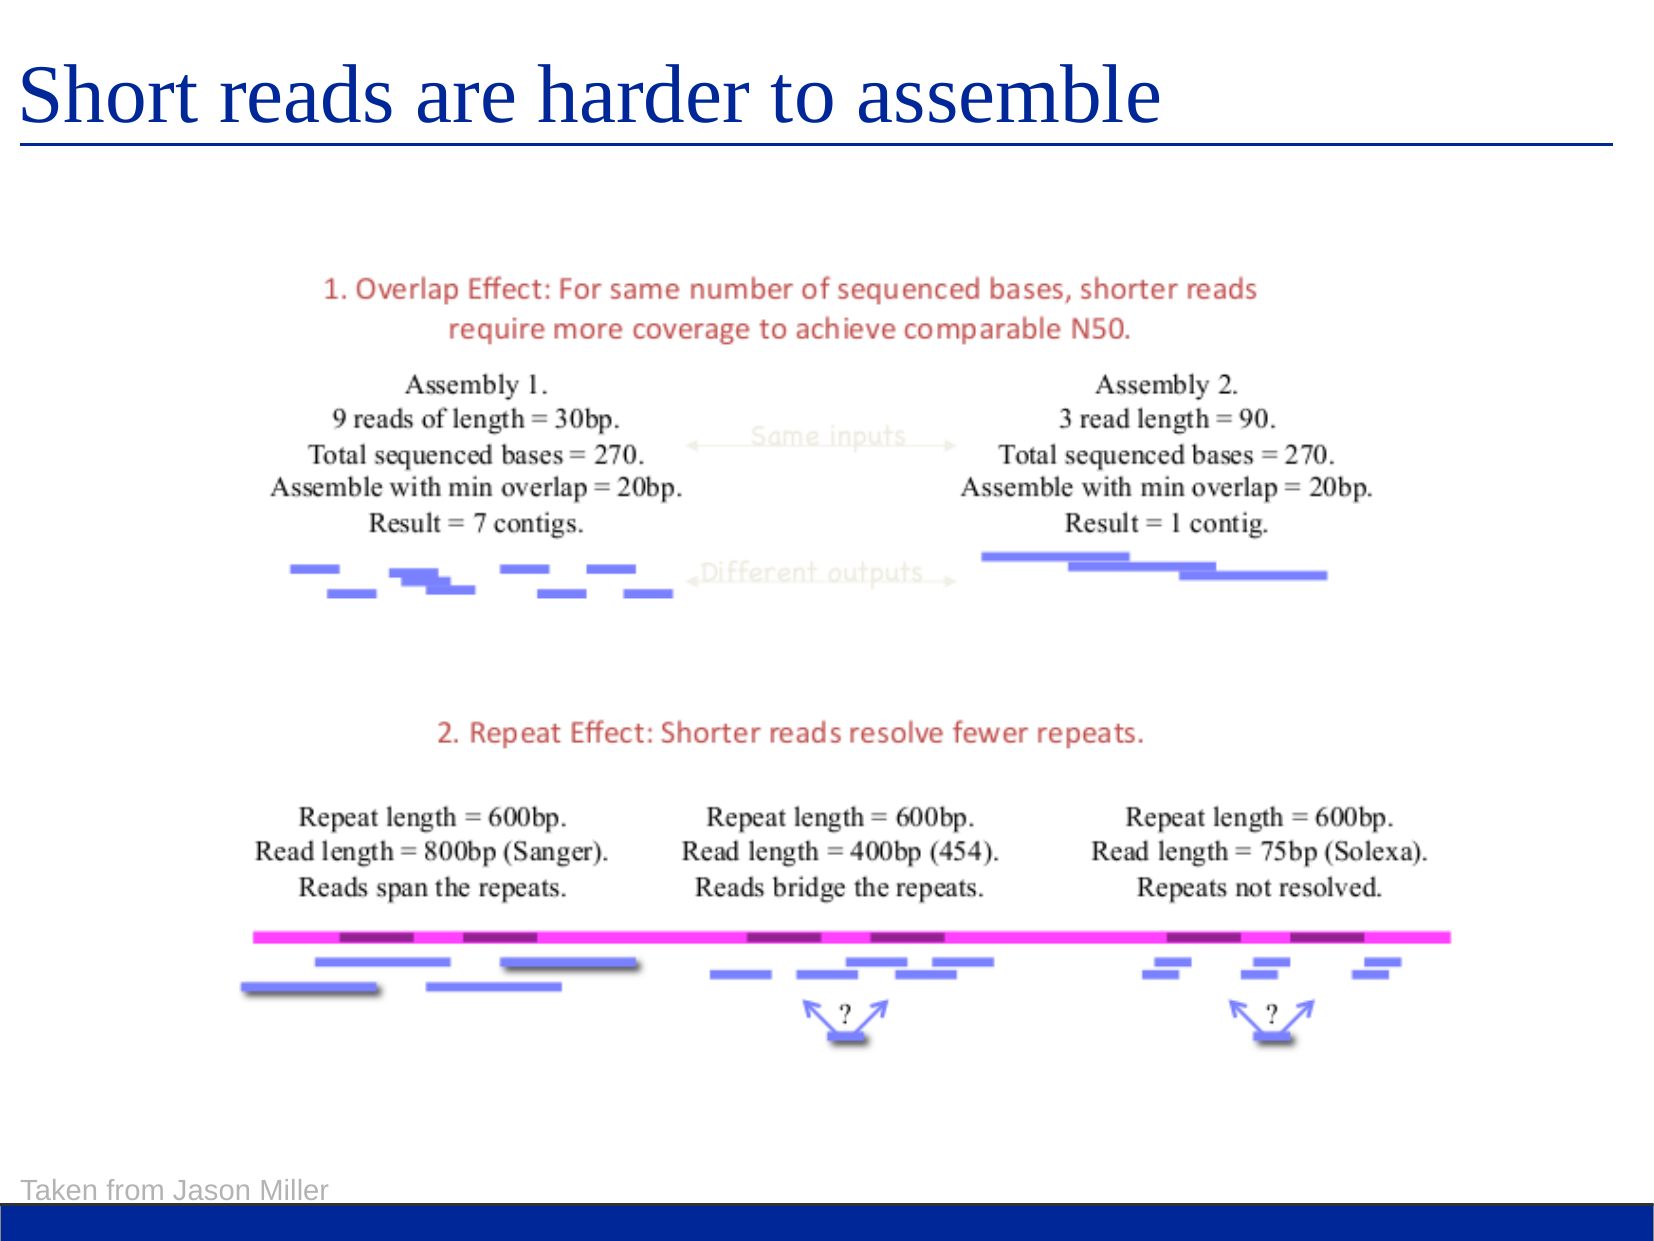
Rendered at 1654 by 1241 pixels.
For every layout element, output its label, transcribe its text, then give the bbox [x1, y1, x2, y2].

picture [185, 248, 1469, 1075]
title Short reads are harder to assemble [17, 0, 1589, 198]
text_box Taken from Jason Miller [5, 1166, 402, 1214]
